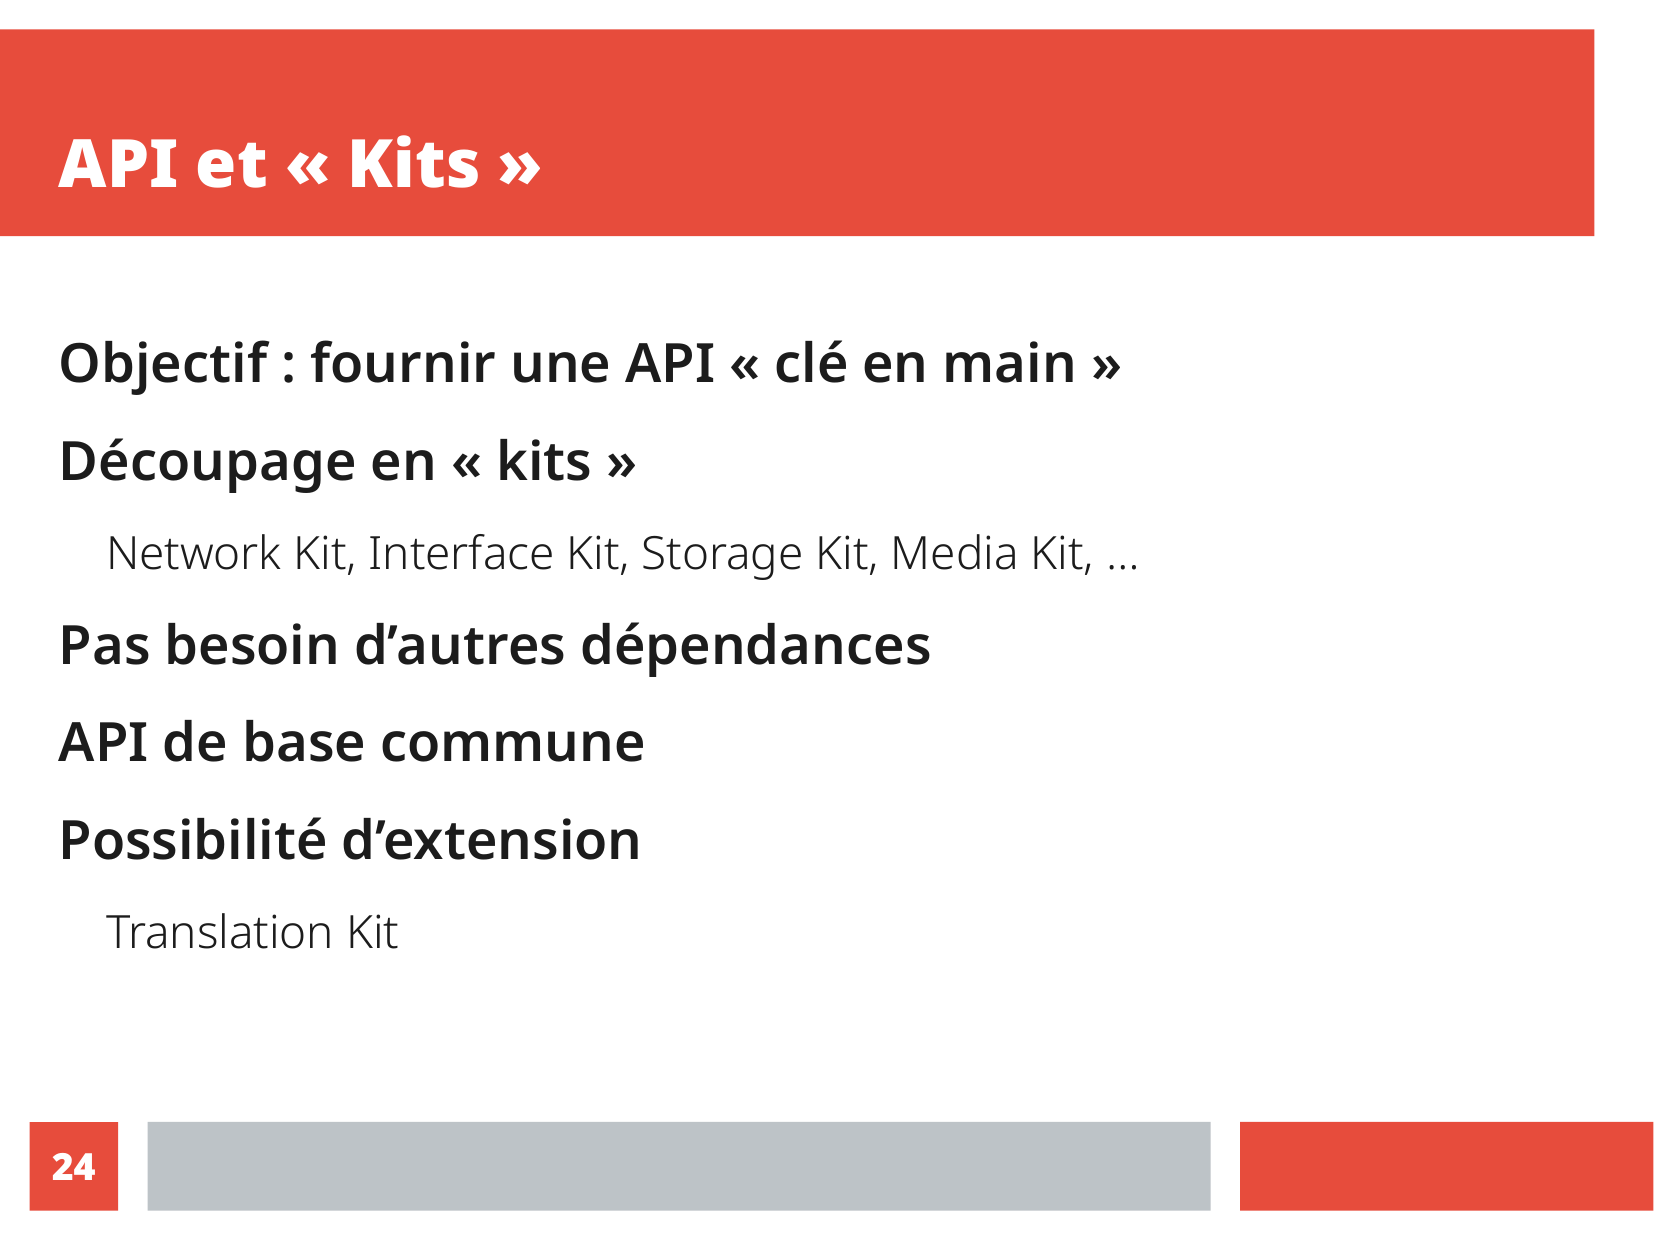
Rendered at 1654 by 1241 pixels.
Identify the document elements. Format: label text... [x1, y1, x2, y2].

title API et « Kits » [59, 59, 1595, 207]
list Objectif : fournir une API « clé en main » Découpage en « kits » Network Kit, Interface Kit, Storage Kit, Media Kit, … Pas besoin d’autres dépendances API de base commune Possibilité d’extension Translation Kit [59, 324, 1565, 1093]
